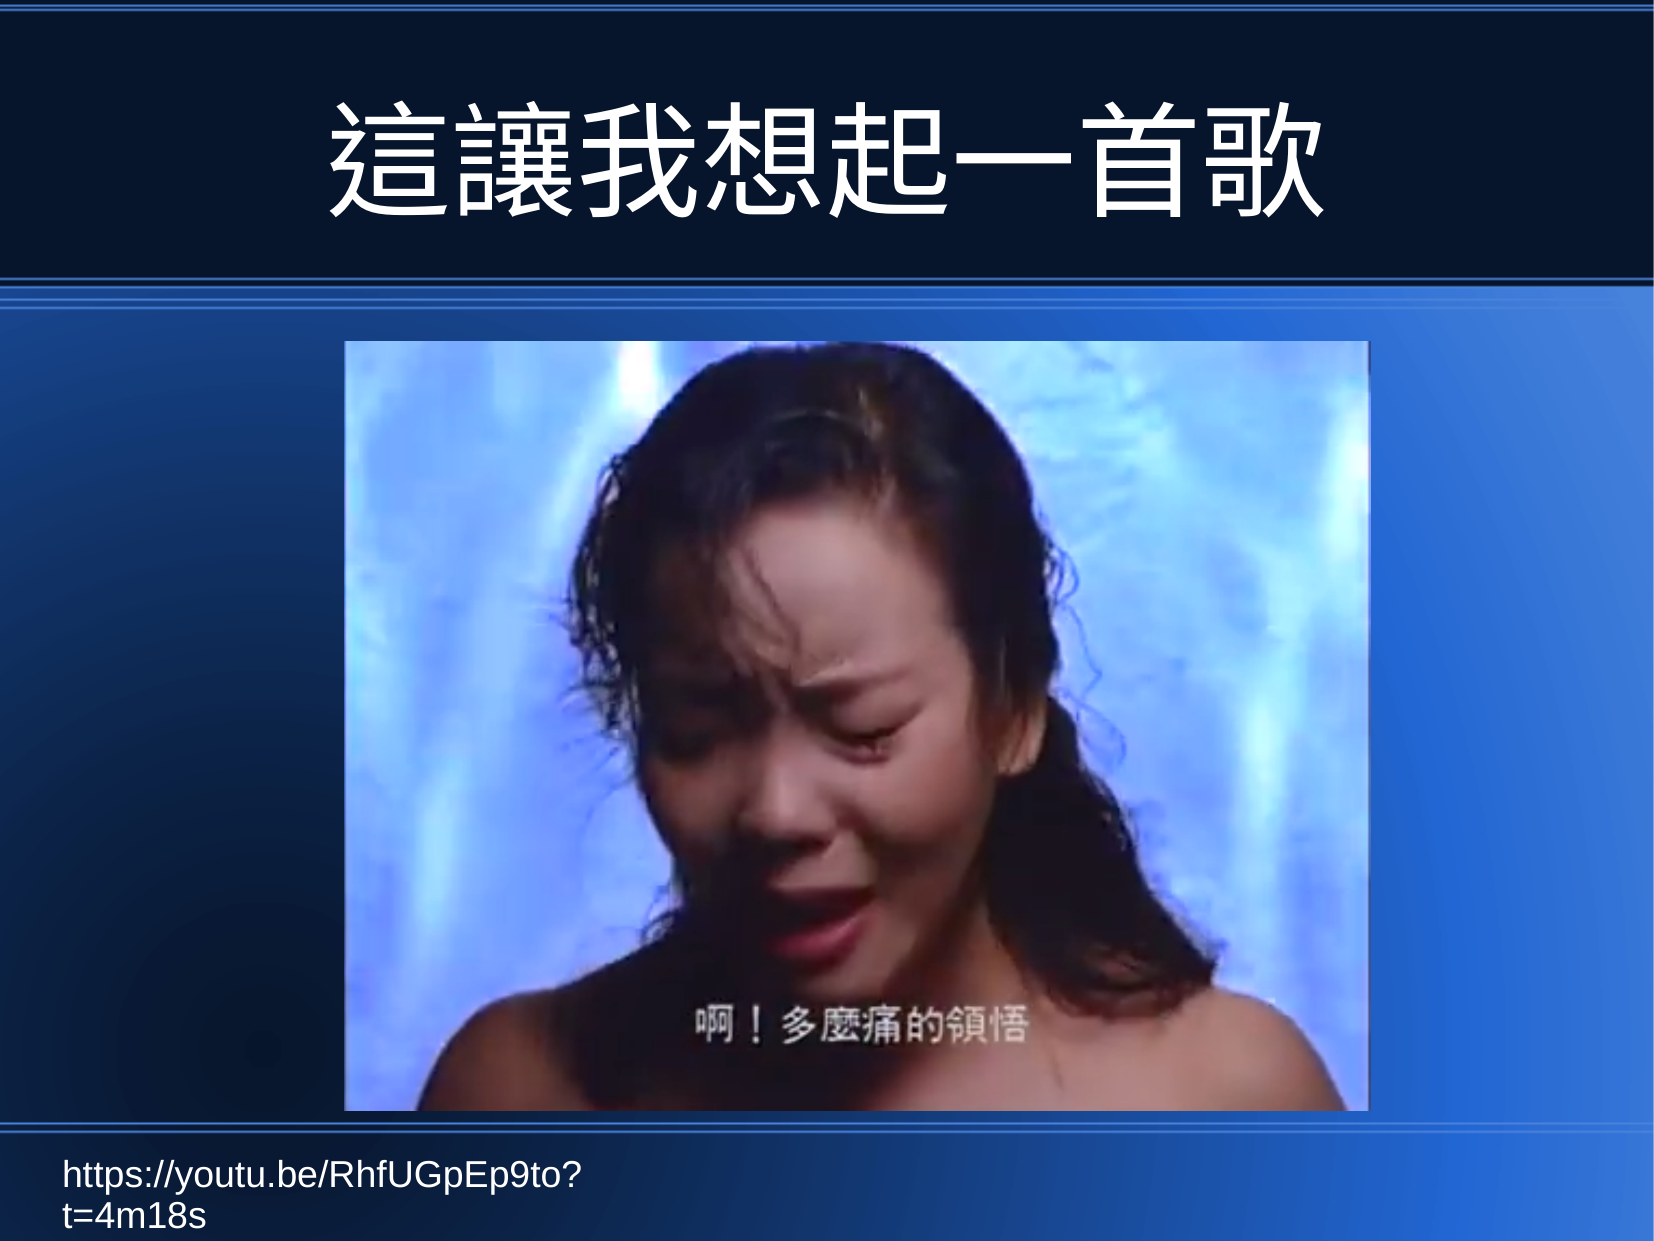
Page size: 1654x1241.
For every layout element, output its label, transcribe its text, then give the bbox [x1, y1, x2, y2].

text_box https://youtu.be/RhfUGpEp9to?t=4m18s [47, 1145, 742, 1203]
title 這讓我想起一首歌 [82, 49, 1571, 257]
picture [0, 0, 1654, 1241]
